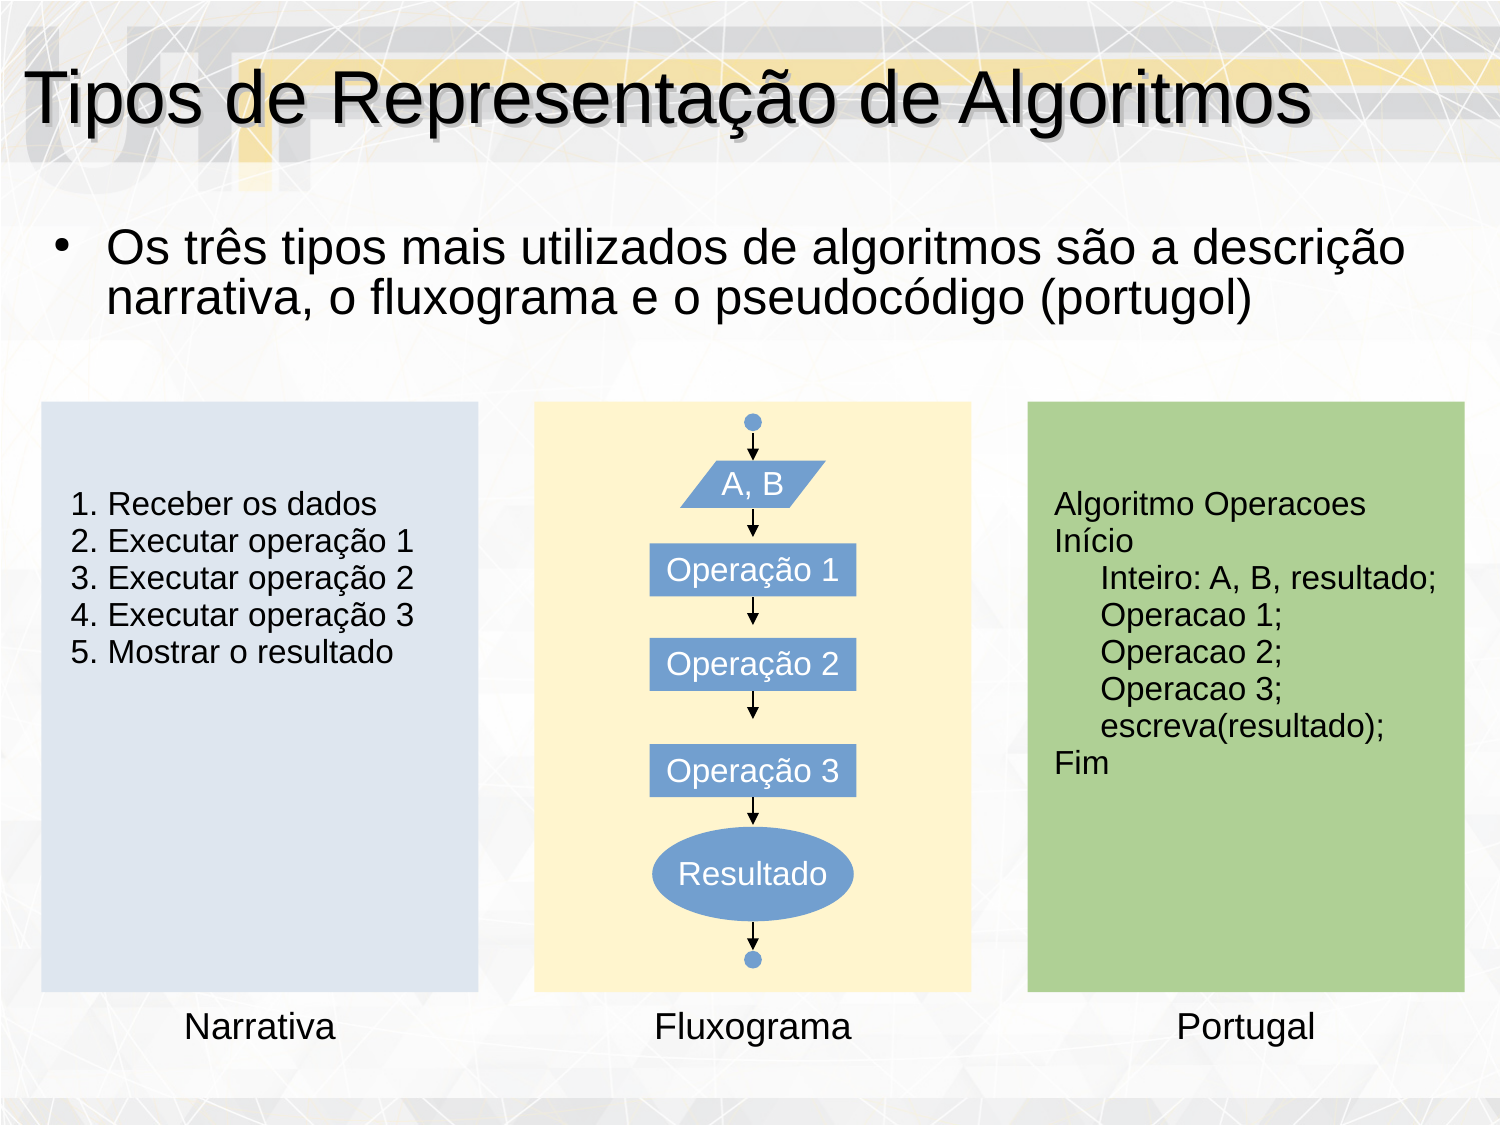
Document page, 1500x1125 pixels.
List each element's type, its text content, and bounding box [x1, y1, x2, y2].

text_box Operação 1 [649, 543, 857, 597]
text_box Algoritmo Operacoes Início Inteiro: A, B, resultado; Operacao 1; Operacao 2; Operacao 3; escreva(resultado); Fim [1039, 478, 1453, 790]
text_box Narrativa [169, 998, 351, 1055]
text_box A, B [679, 460, 827, 508]
text_box Operação 3 [649, 744, 857, 798]
text_box 1. Receber os dados 2. Executar operação 1 3. Executar operação 2 4. Executar operação 3 5. Mostrar o resultado [55, 478, 430, 679]
title Tipos de Representação de Algoritmos [23, 18, 1489, 178]
text_box Portugal [1161, 998, 1331, 1055]
text_box Resultado [652, 826, 854, 922]
list Os três tipos mais utilizados de algoritmos são a descrição narrativa, o fluxograma e o pseudocódigo (portugol) [35, 224, 1477, 1087]
text_box [1027, 401, 1465, 993]
text_box Operação 2 [649, 637, 857, 691]
text_box [534, 401, 972, 993]
text_box Fluxograma [639, 998, 867, 1055]
text_box [41, 401, 479, 993]
